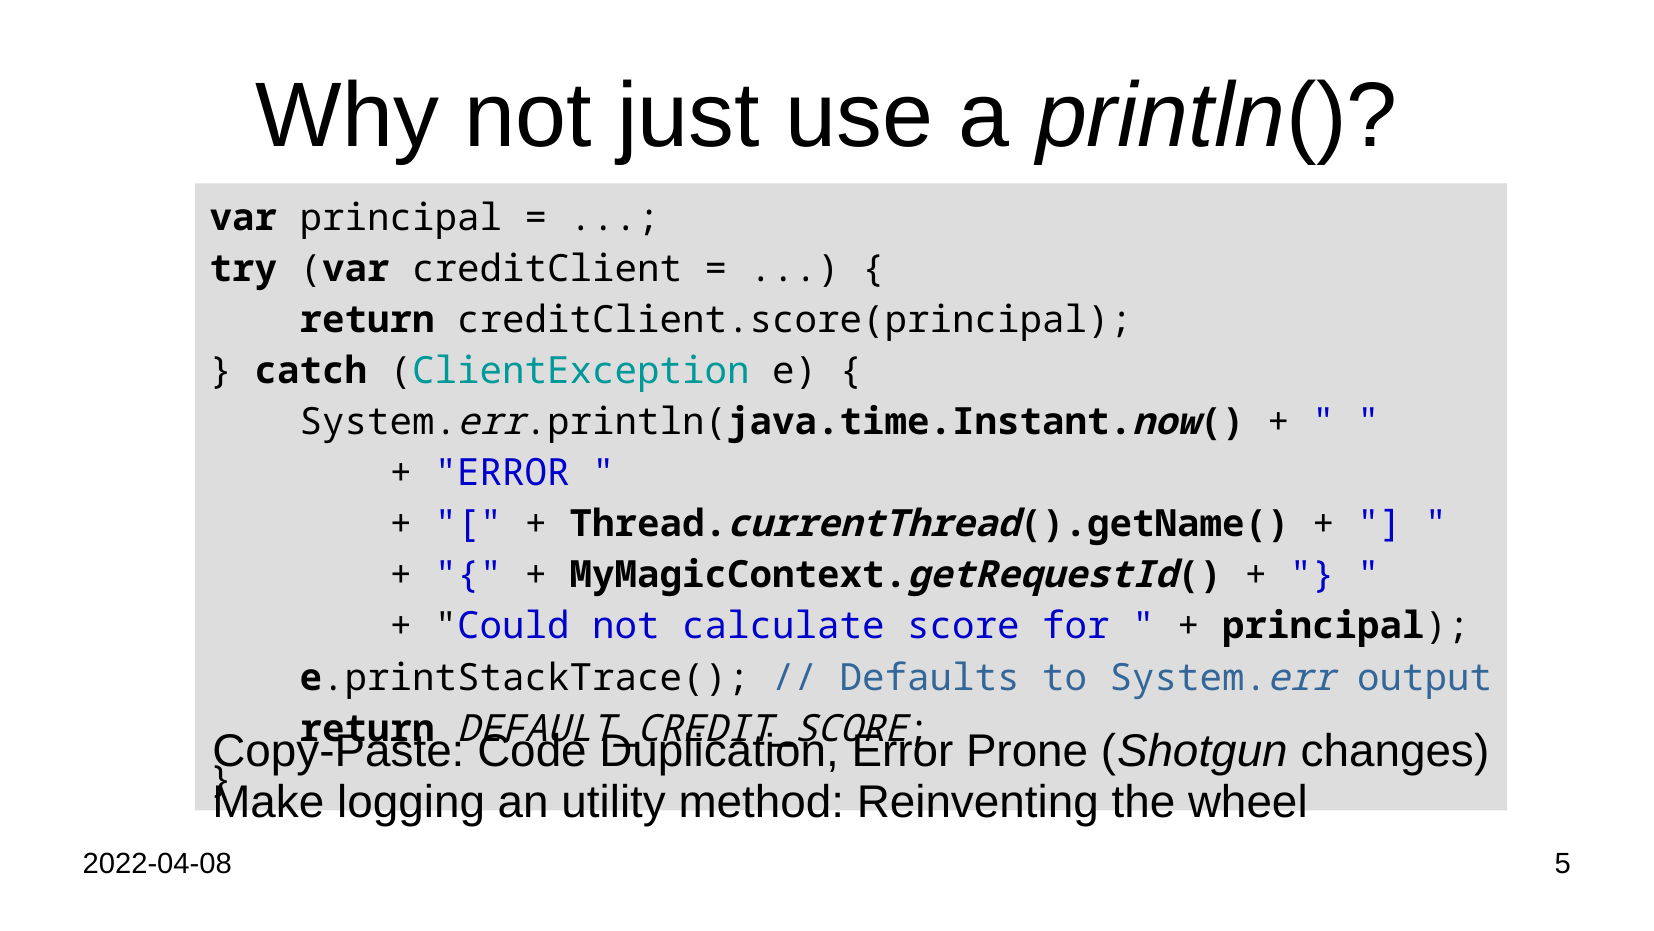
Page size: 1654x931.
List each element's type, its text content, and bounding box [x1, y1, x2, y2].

text_box var principal = ...; try (var creditClient = ...) { return creditClient.score(principal); } catch (ClientException e) { System.err.println(java.time.Instant.now() + " " + "ERROR " + "[" + Thread.currentThread().getName() + "] " + "{" + MyMagicContext.getRequestId() + "} " + "Could not calculate score for " + principal); e.printStackTrace(); // Defaults to System.err output return DEFAULT_CREDIT_SCORE; } [194, 183, 1508, 714]
text_box Copy-Paste: Code Duplication, Error Prone (Shotgun changes) Make logging an utility method: Reinventing the wheel [194, 714, 1508, 838]
title Why not just use a println()? [82, 37, 1571, 193]
